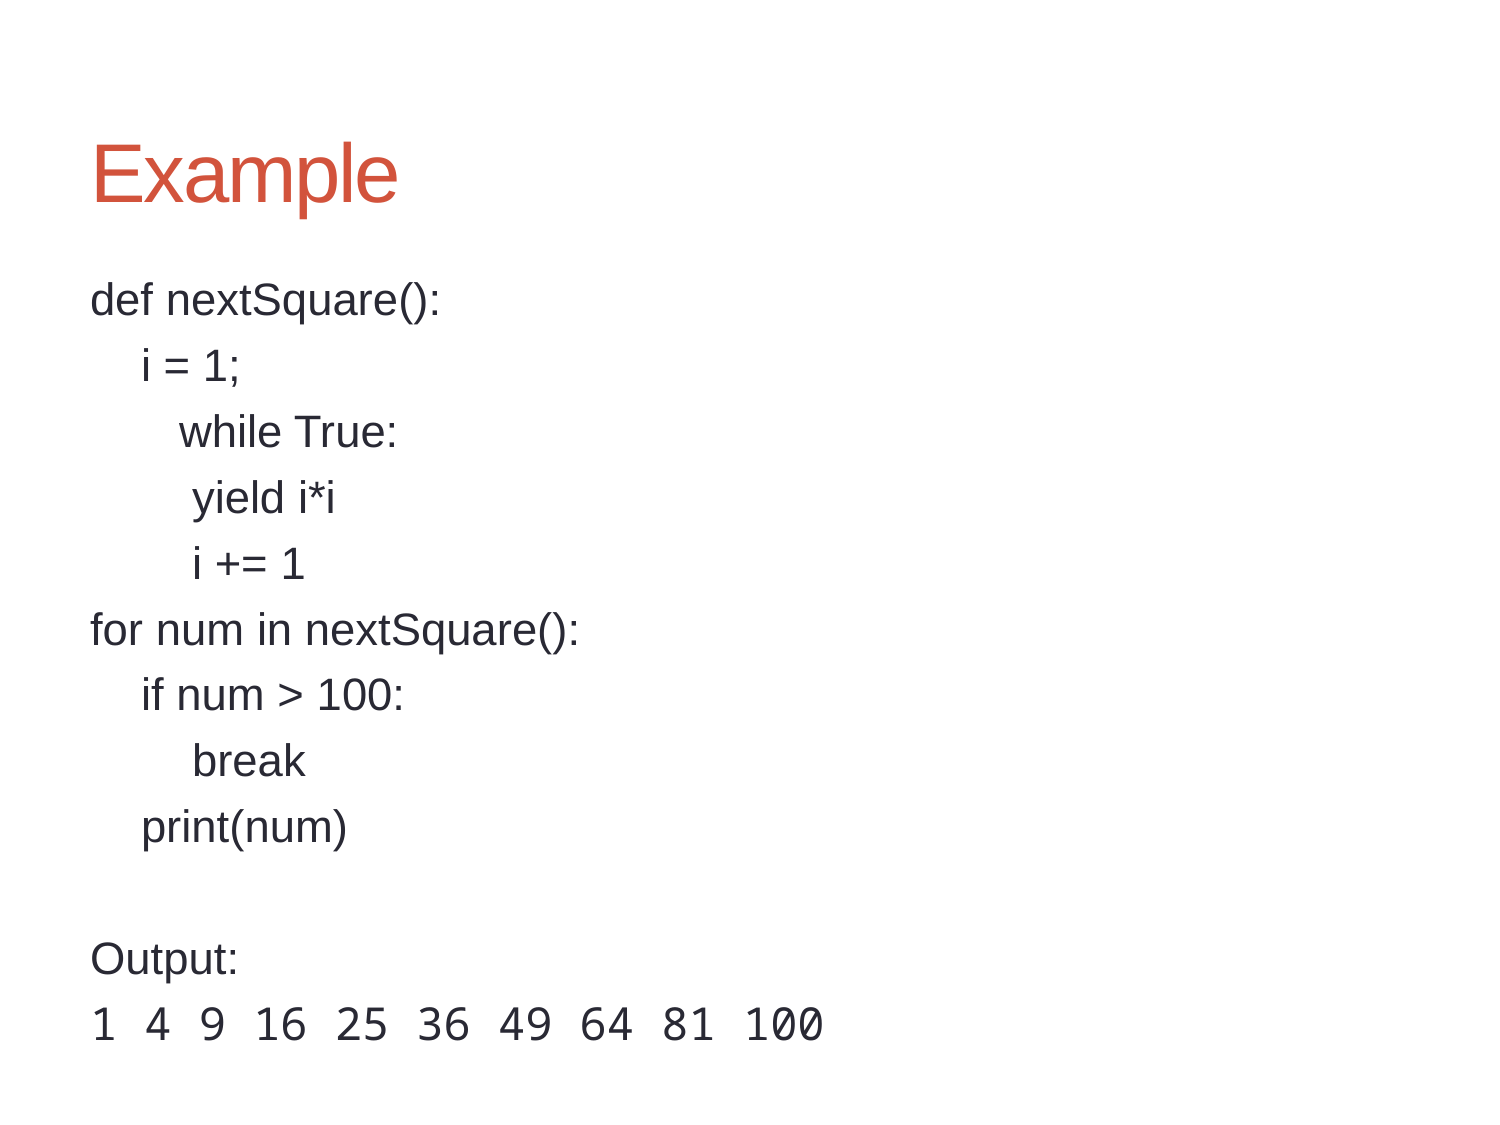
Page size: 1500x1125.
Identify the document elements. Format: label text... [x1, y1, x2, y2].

title Example [75, 87, 1426, 251]
list def nextSquare(): i = 1; while True: yield i*i i += 1 for num in nextSquare(): if num > 100: break print(num) Output: 1 4 9 16 25 36 49 64 81 100 [75, 262, 1426, 1063]
